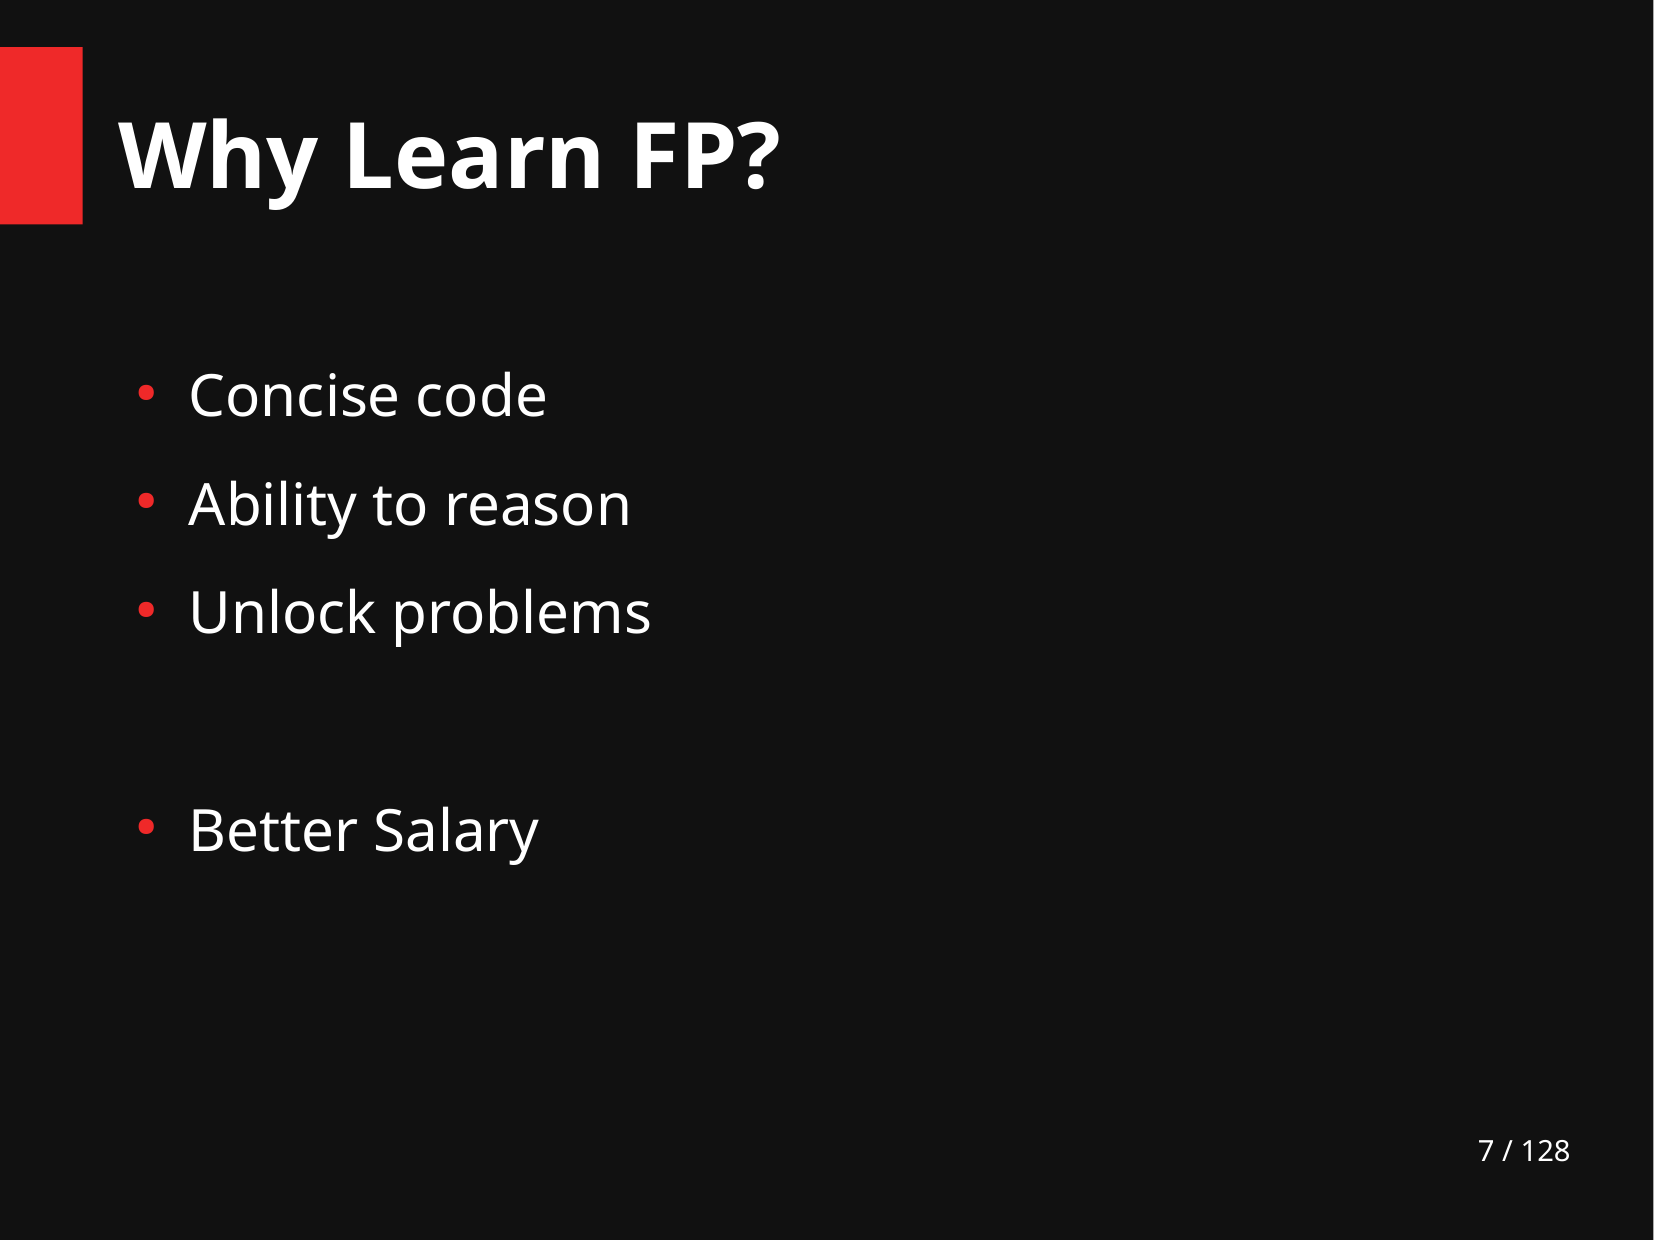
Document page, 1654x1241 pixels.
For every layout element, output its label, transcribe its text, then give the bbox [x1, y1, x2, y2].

list Concise code Ability to reason Unlock problems Better Salary [118, 354, 1536, 1074]
title Why Learn FP? [118, 49, 1571, 257]
